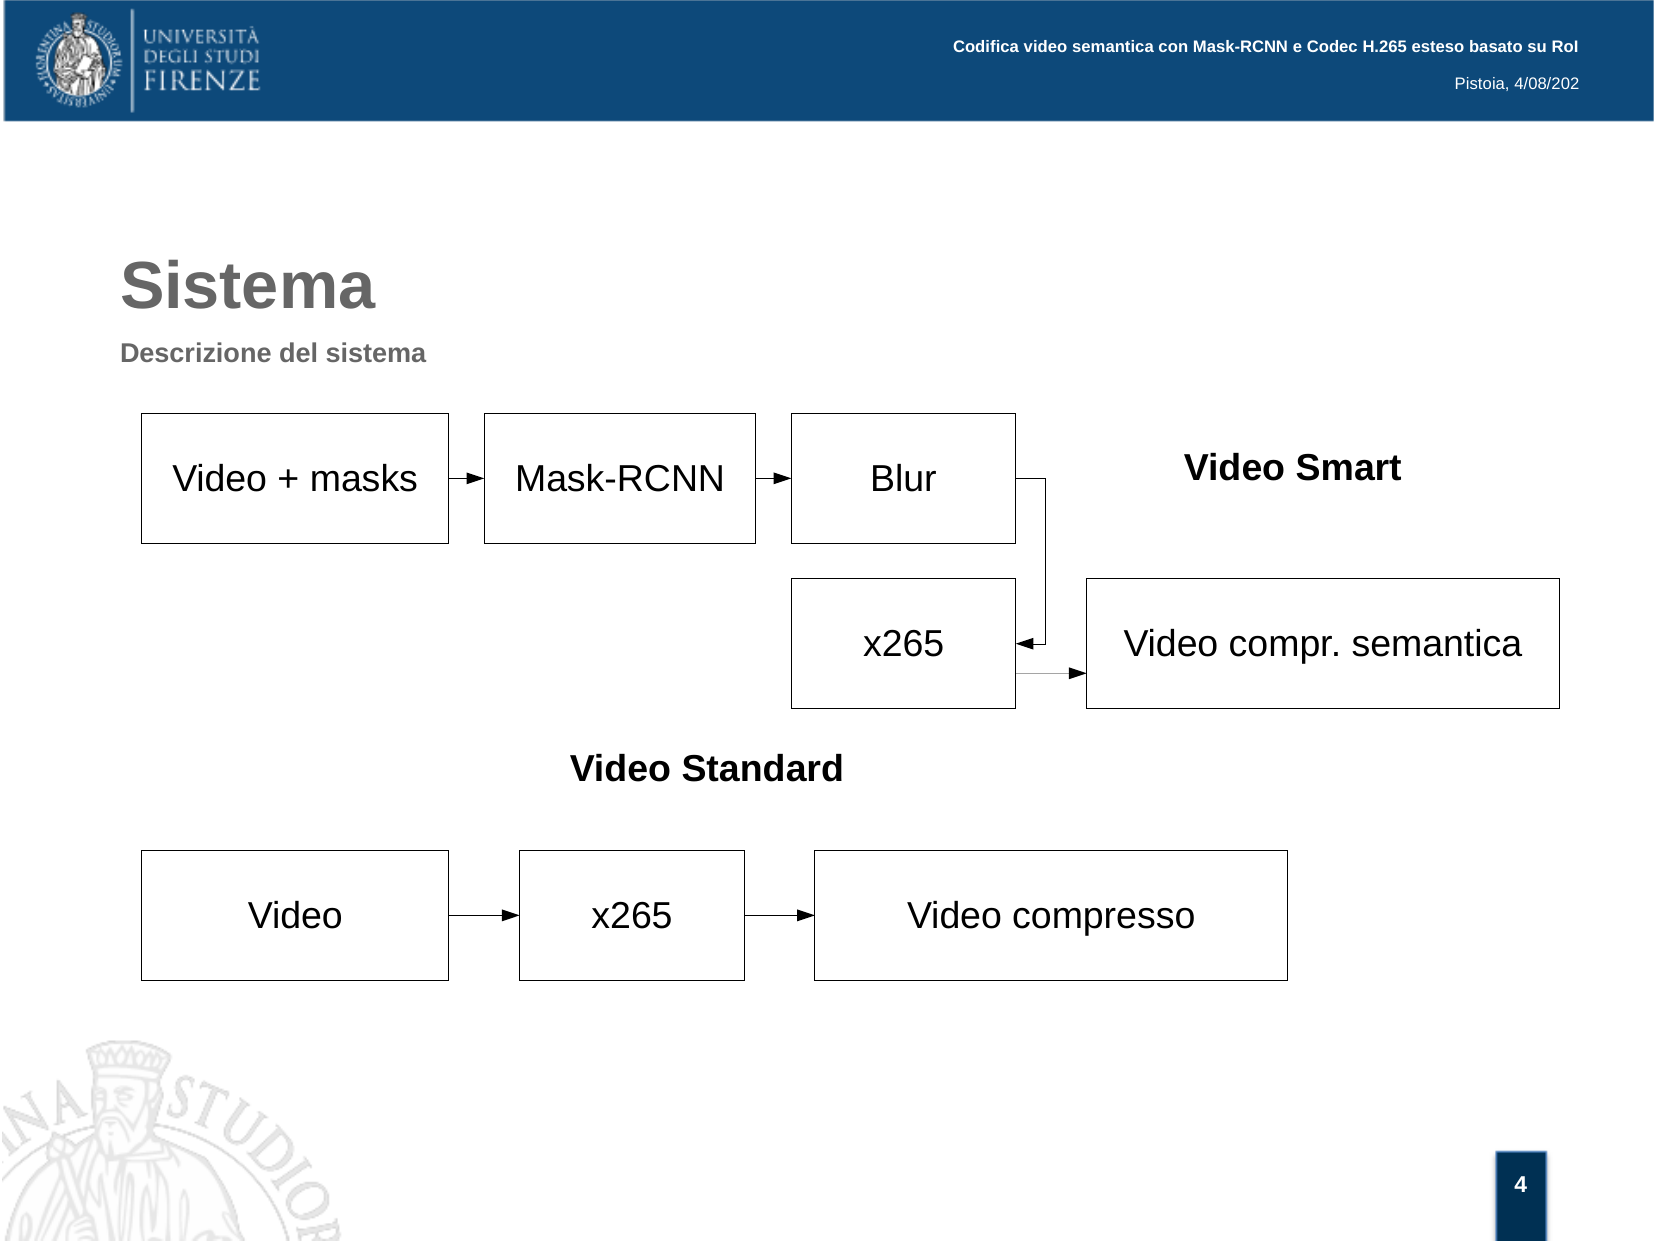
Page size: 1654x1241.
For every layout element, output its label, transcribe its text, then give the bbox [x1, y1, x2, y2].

text_box Video compresso [814, 850, 1288, 981]
text_box Sistema Descrizione del sistema [120, 210, 983, 369]
text_box x265 [519, 850, 745, 981]
text_box x265 [791, 578, 1016, 709]
picture [2, 0, 1654, 1241]
text_box Video Standard [555, 739, 886, 839]
text_box Video Smart [1169, 439, 1465, 539]
text_box Mask-RCNN [484, 413, 756, 544]
text_box Video [141, 850, 449, 981]
text_box Video + masks [141, 413, 449, 544]
text_box Codifica video semantica con Mask-RCNN e Codec H.265 esteso basato su RoI Pistoia, 4/08/202 [938, 29, 1595, 101]
text_box Blur [791, 413, 1016, 544]
text_box Video compr. semantica [1086, 578, 1560, 709]
text_box 4 [1505, 1160, 1536, 1208]
